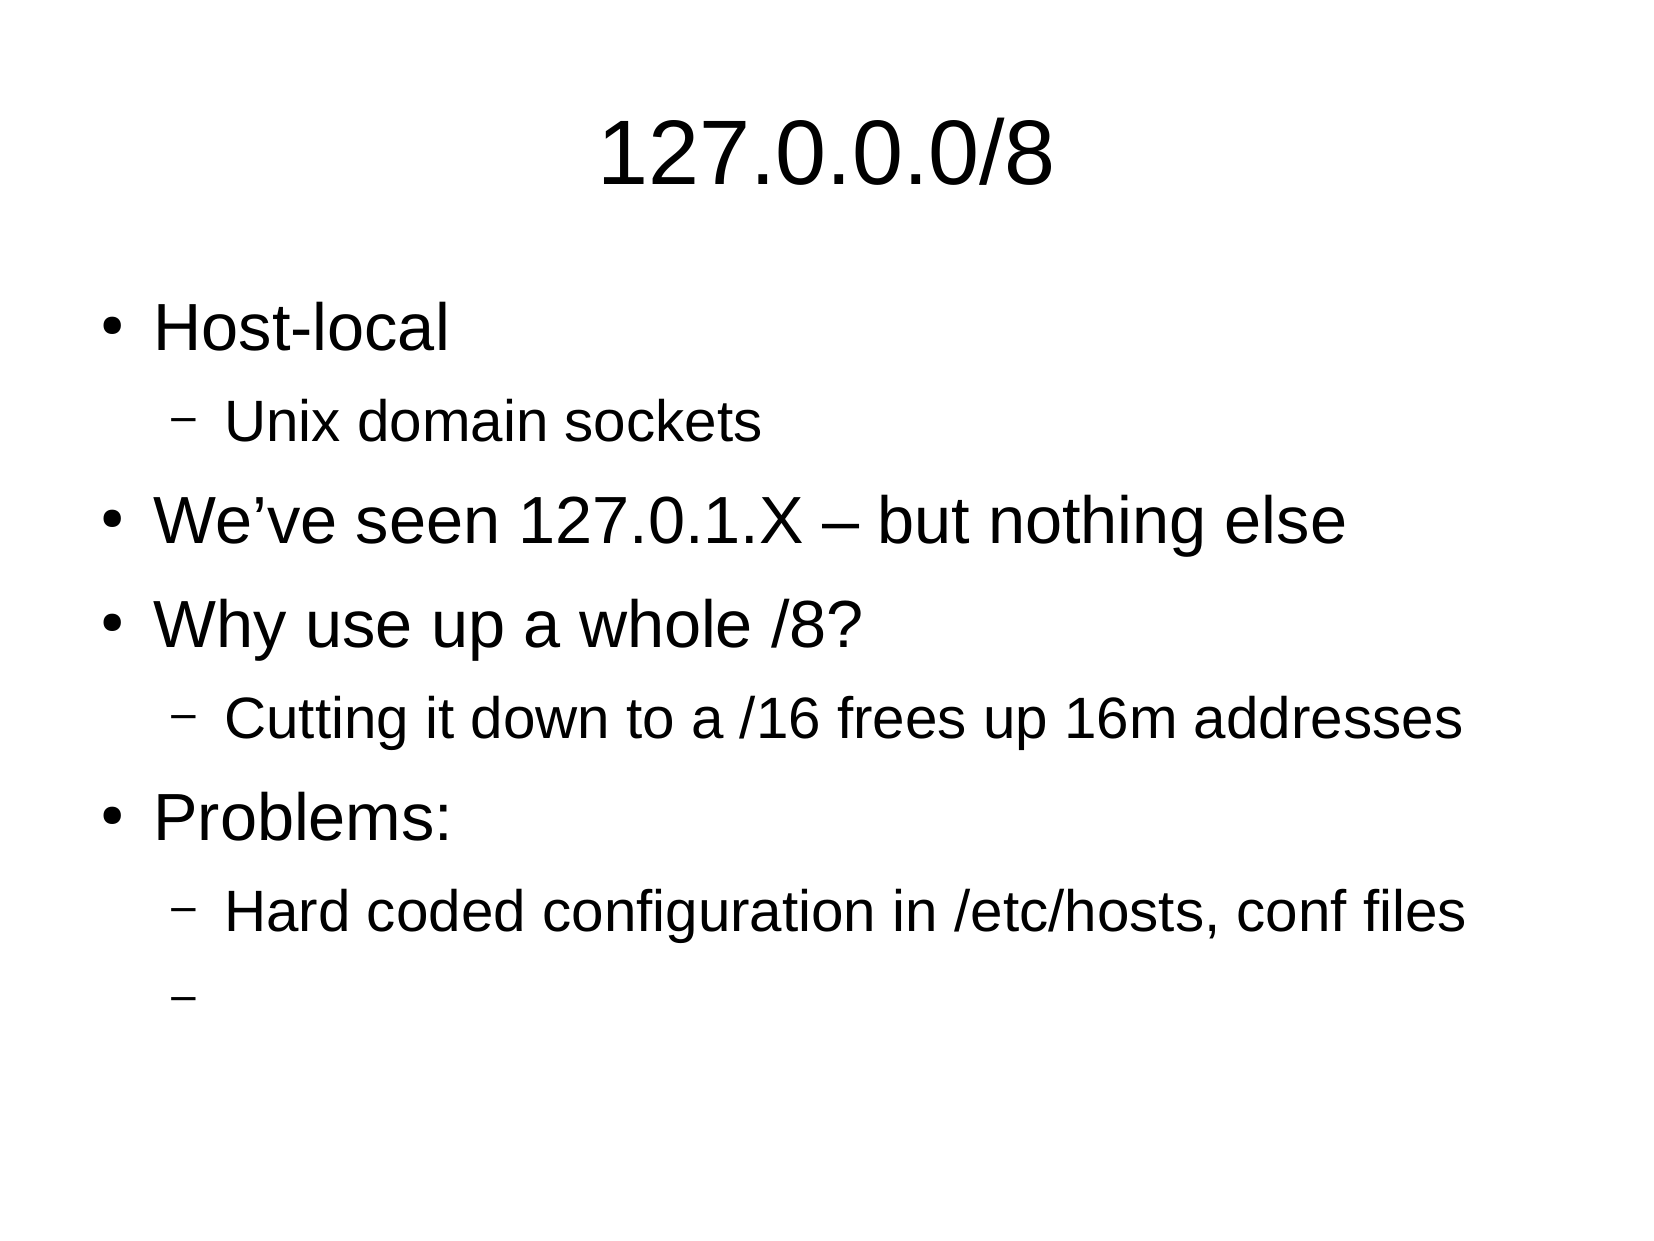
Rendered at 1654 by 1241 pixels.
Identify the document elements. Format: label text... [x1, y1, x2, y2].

title 127.0.0.0/8 [82, 49, 1571, 257]
list Host-local Unix domain sockets We’ve seen 127.0.1.X – but nothing else Why use up a whole /8? Cutting it down to a /16 frees up 16m addresses Problems: Hard coded configuration in /etc/hosts, conf files [82, 290, 1571, 1010]
